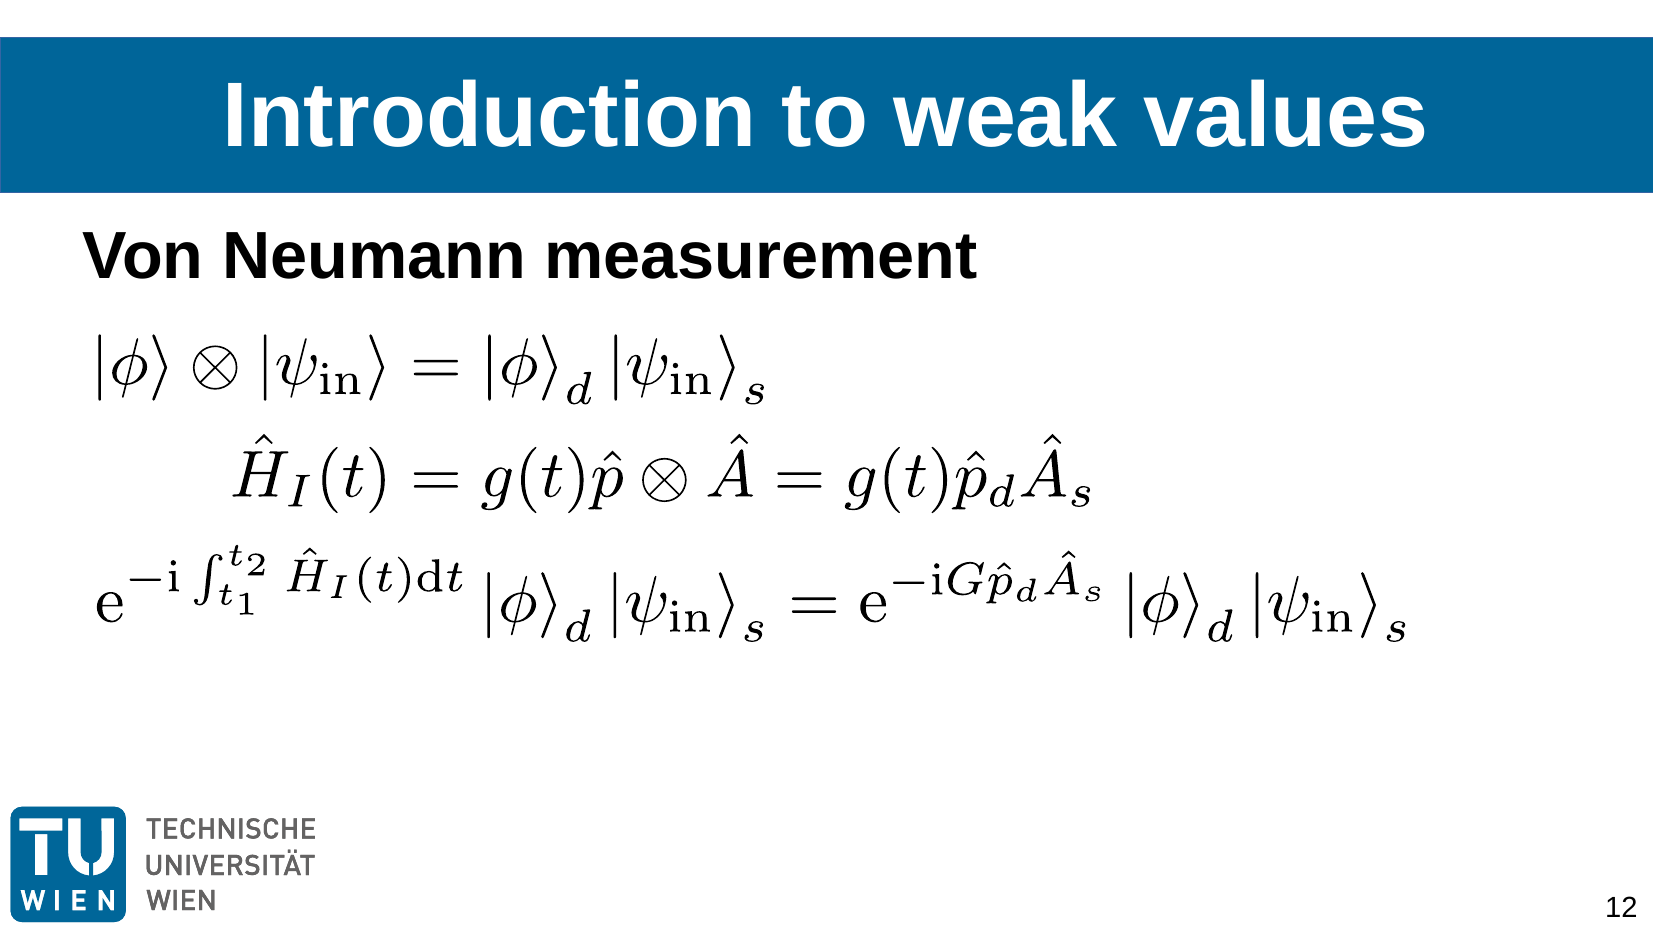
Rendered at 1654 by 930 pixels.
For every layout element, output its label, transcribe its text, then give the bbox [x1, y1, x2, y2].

picture [77, 424, 1425, 696]
list Von Neumann measurement [82, 217, 1571, 757]
picture [93, 314, 772, 416]
title Introduction to weak values [0, 37, 1653, 193]
